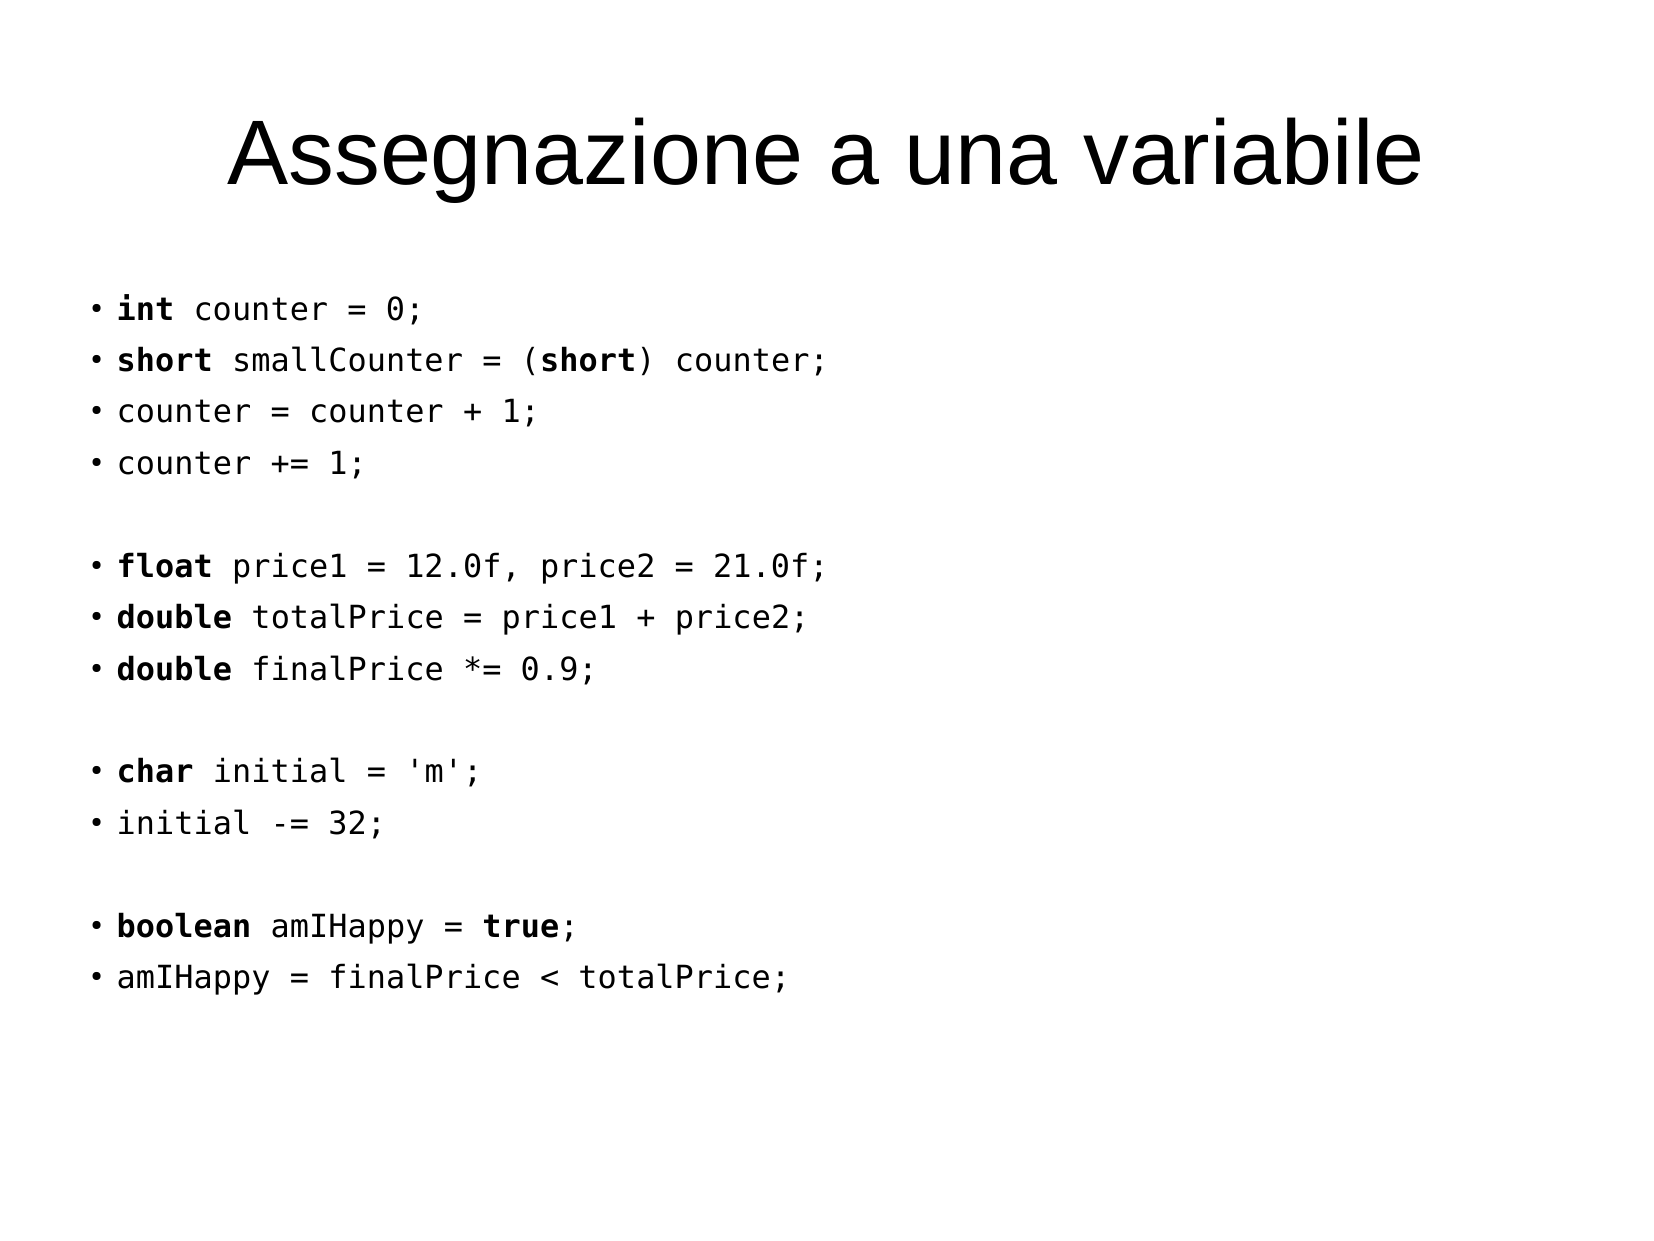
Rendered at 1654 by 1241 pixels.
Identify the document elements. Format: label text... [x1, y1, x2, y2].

title Assegnazione a una variabile [82, 49, 1571, 257]
list int counter = 0; short smallCounter = (short) counter; counter = counter + 1; counter += 1; float price1 = 12.0f, price2 = 21.0f; double totalPrice = price1 + price2; double finalPrice *= 0.9; char initial = 'm'; initial -= 32; boolean amIHappy = true; amIHappy = finalPrice < totalPrice; [82, 290, 1571, 1010]
